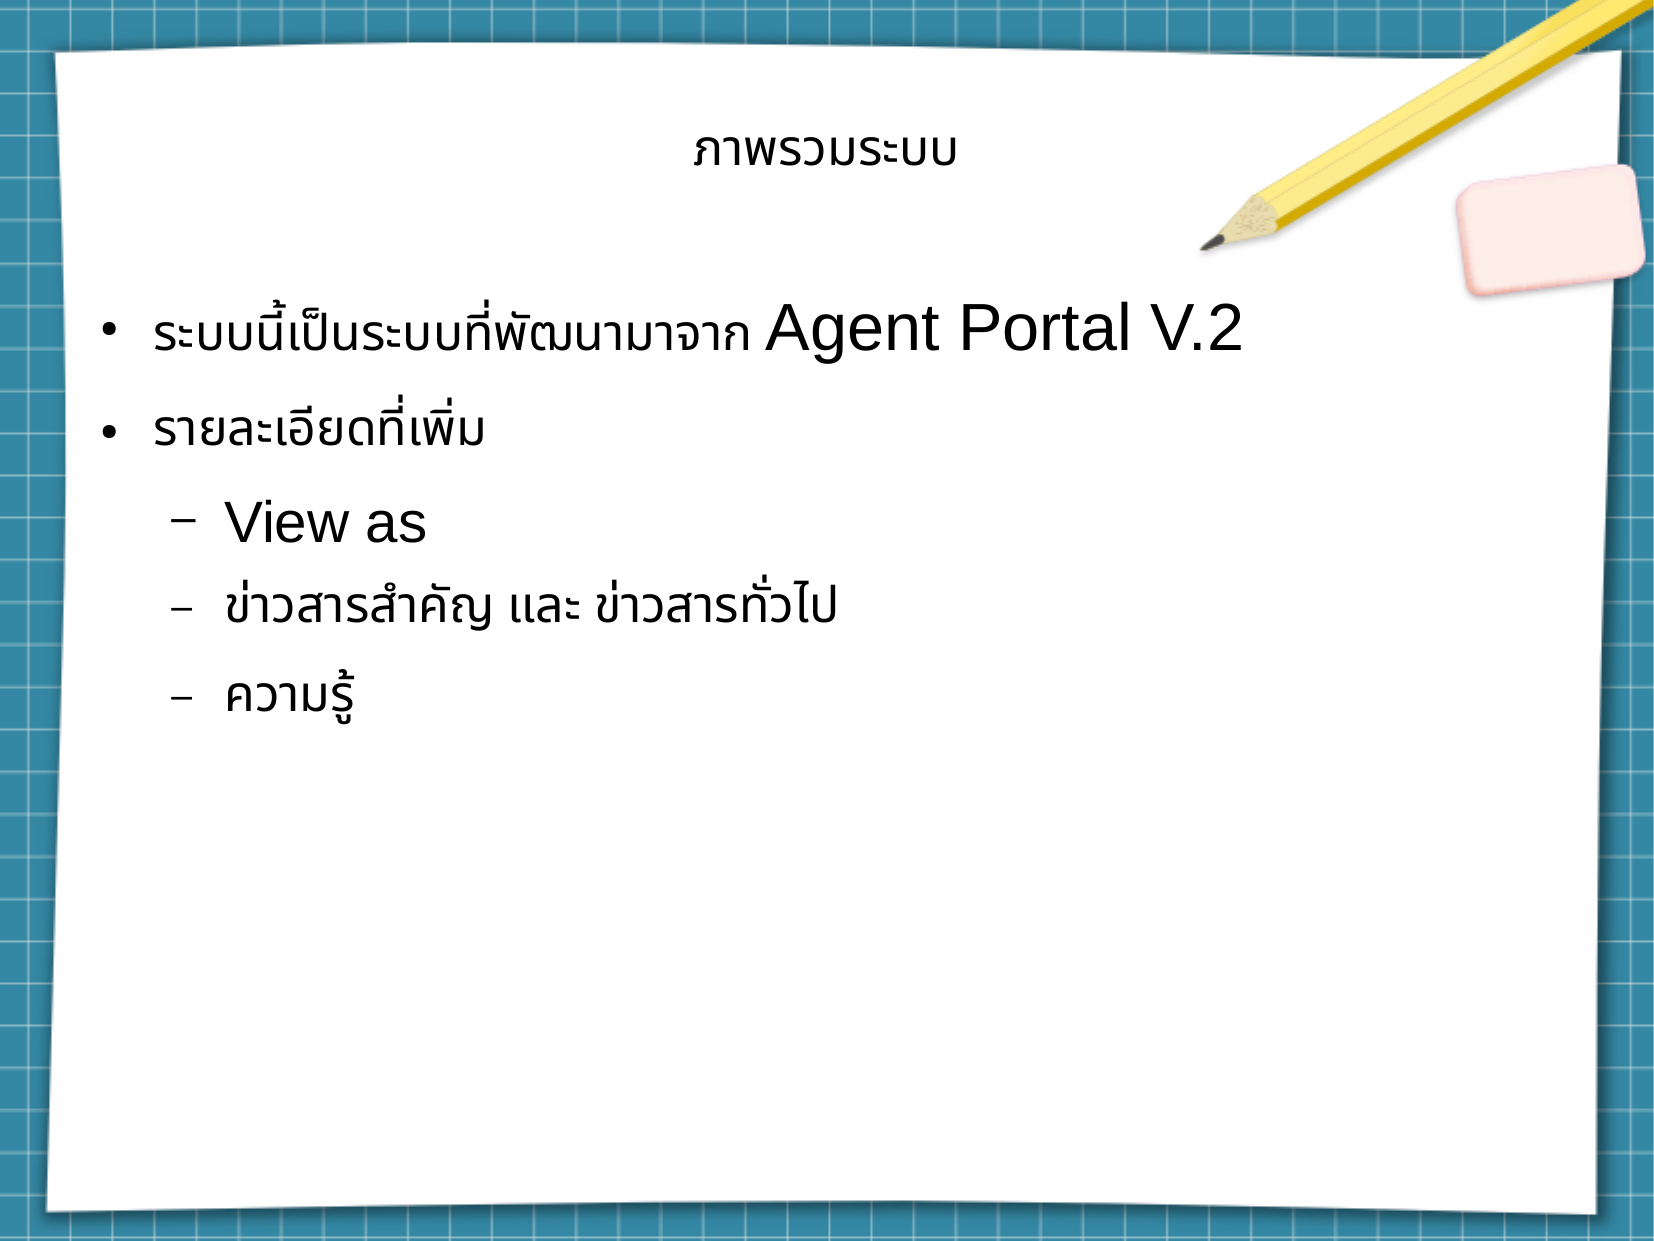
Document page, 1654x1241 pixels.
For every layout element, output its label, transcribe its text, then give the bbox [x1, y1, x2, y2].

list ระบบนี้เป็นระบบที่พัฒนามาจาก Agent Portal V.2 รายละเอียดที่เพิ่ม View as ข่าวสารสำคัญ และ ข่าวสารทั่วไป ความรู้ [82, 290, 1571, 1010]
title ภาพรวมระบบ [82, 49, 1571, 257]
picture [0, 0, 1654, 1241]
